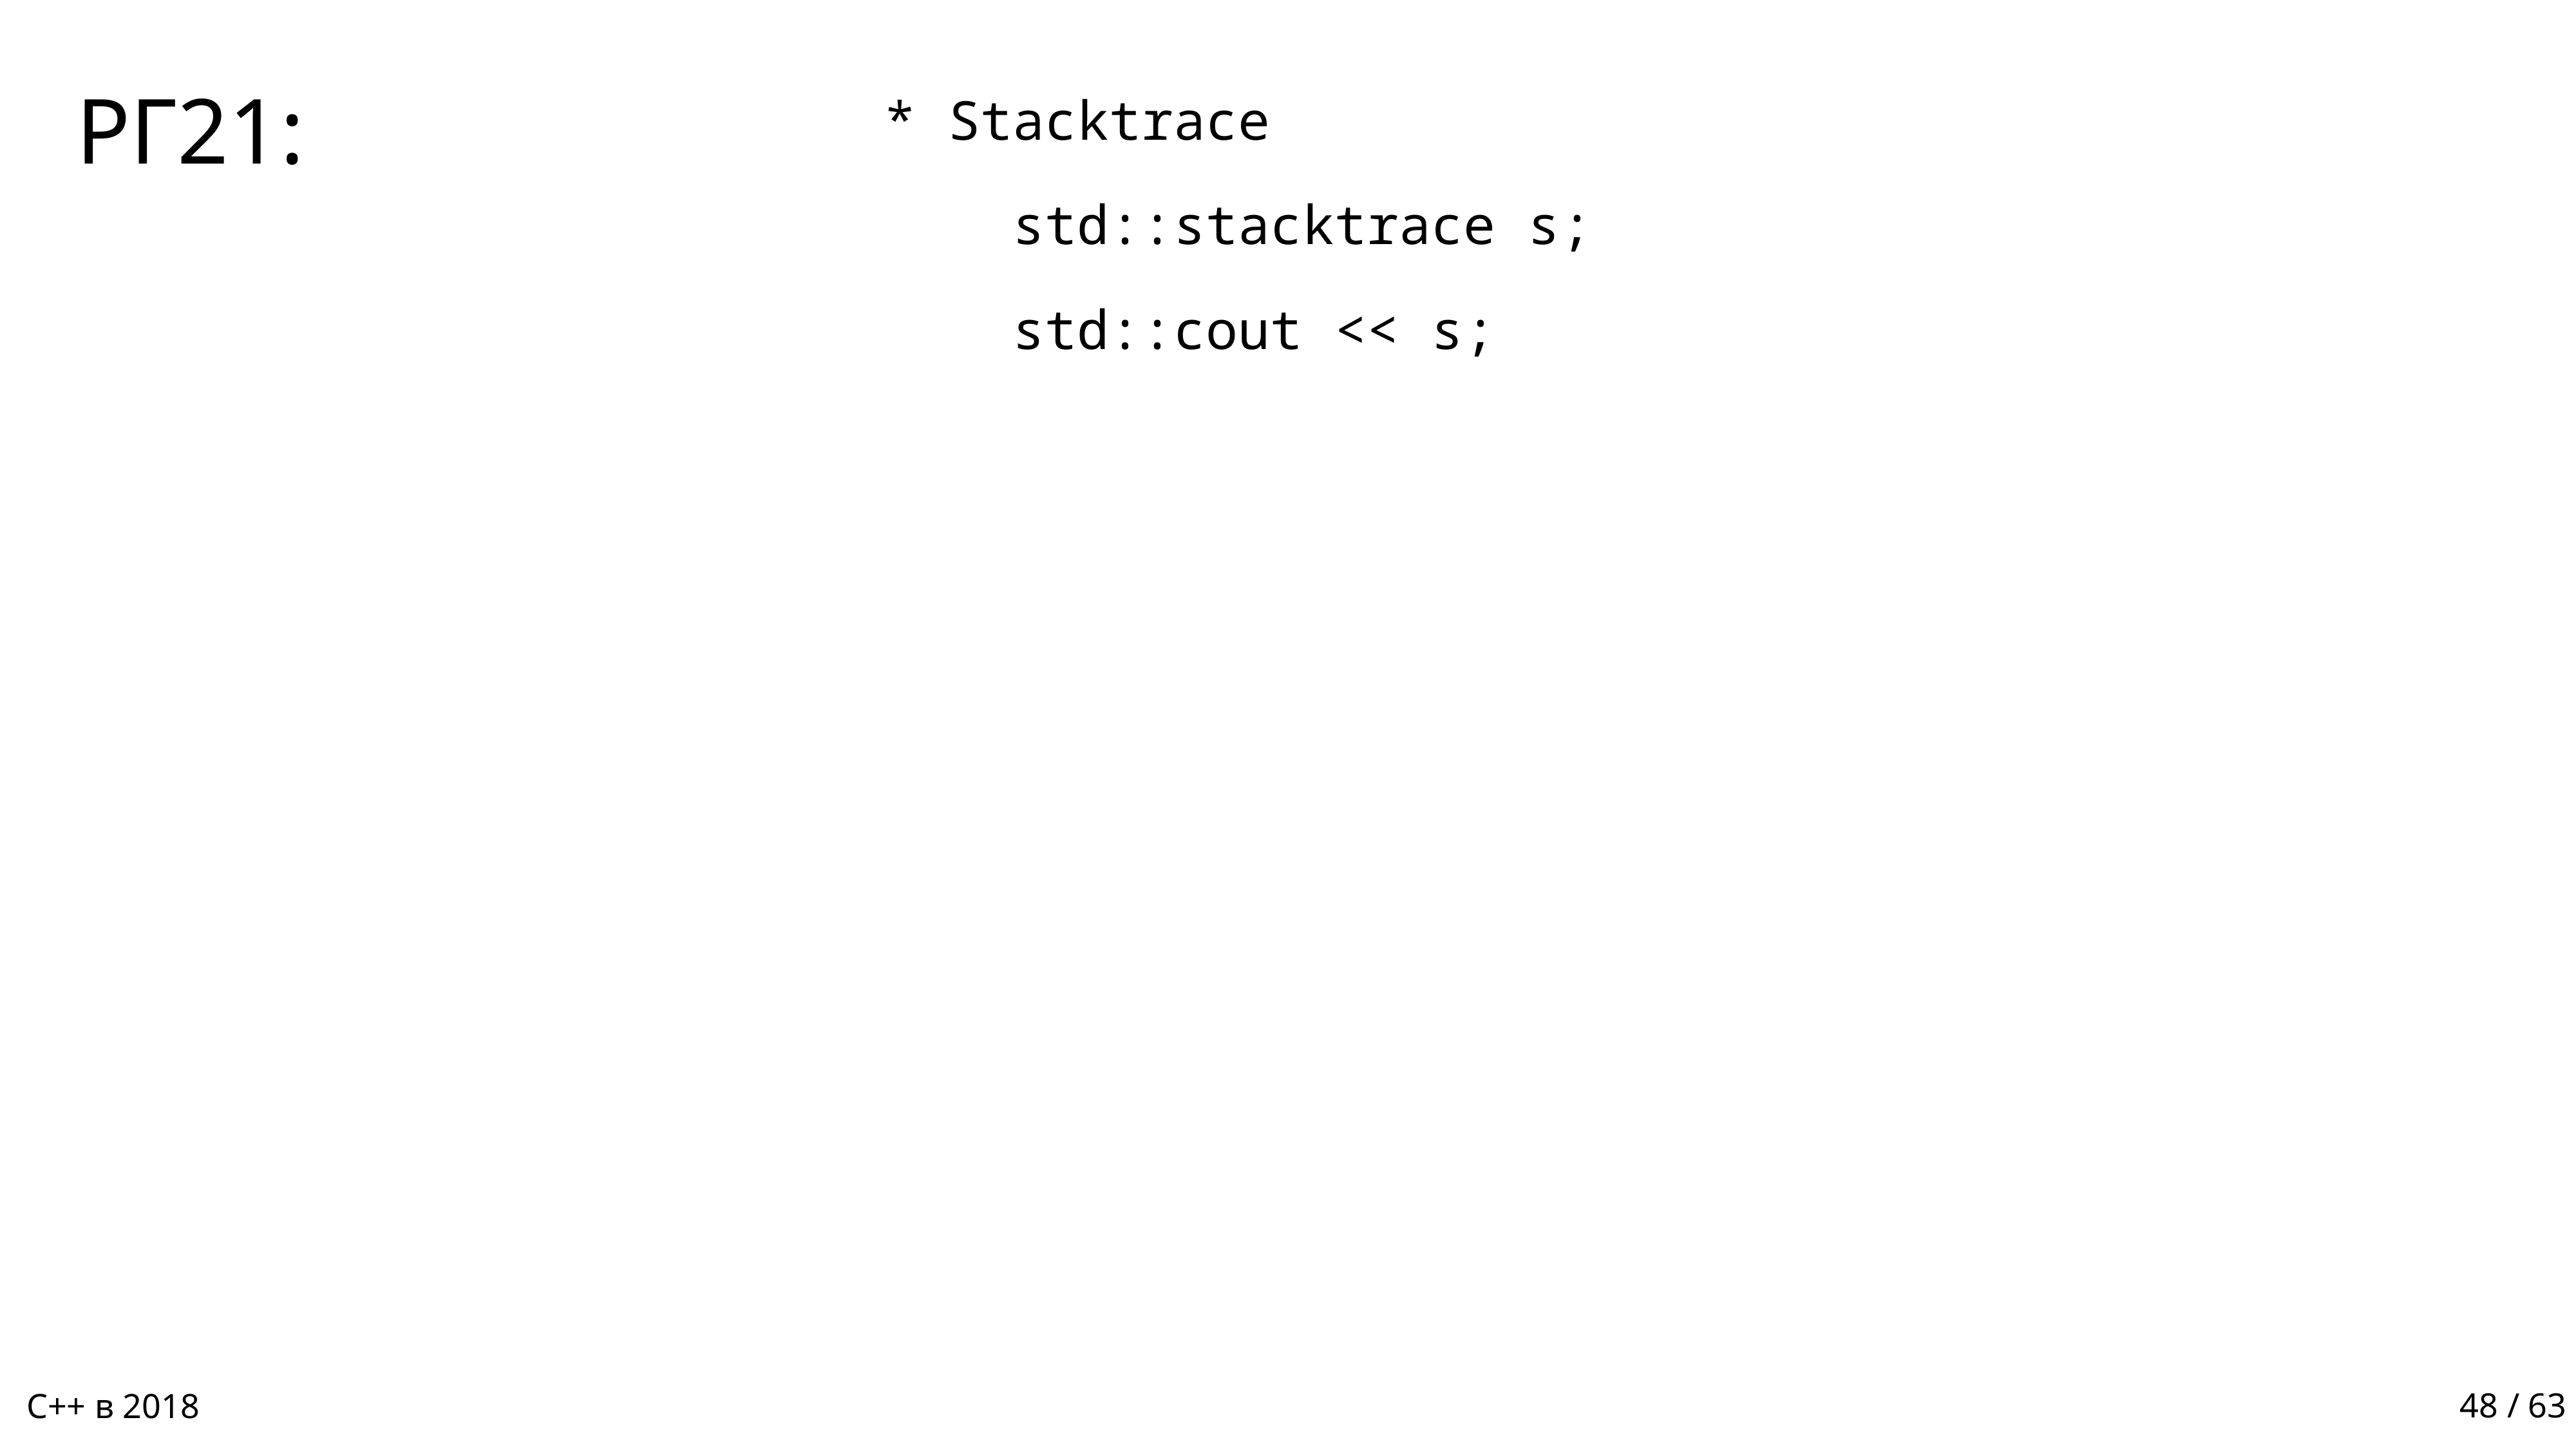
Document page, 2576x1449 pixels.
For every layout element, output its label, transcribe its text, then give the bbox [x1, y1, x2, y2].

list * Stacktrace std::stacktrace s; std::cout << s; [875, 81, 2460, 1249]
title РГ21: [66, 81, 802, 486]
list C++ в 2018 [17, 1376, 1114, 1431]
list <number> / 63 [1479, 1376, 2576, 1431]
